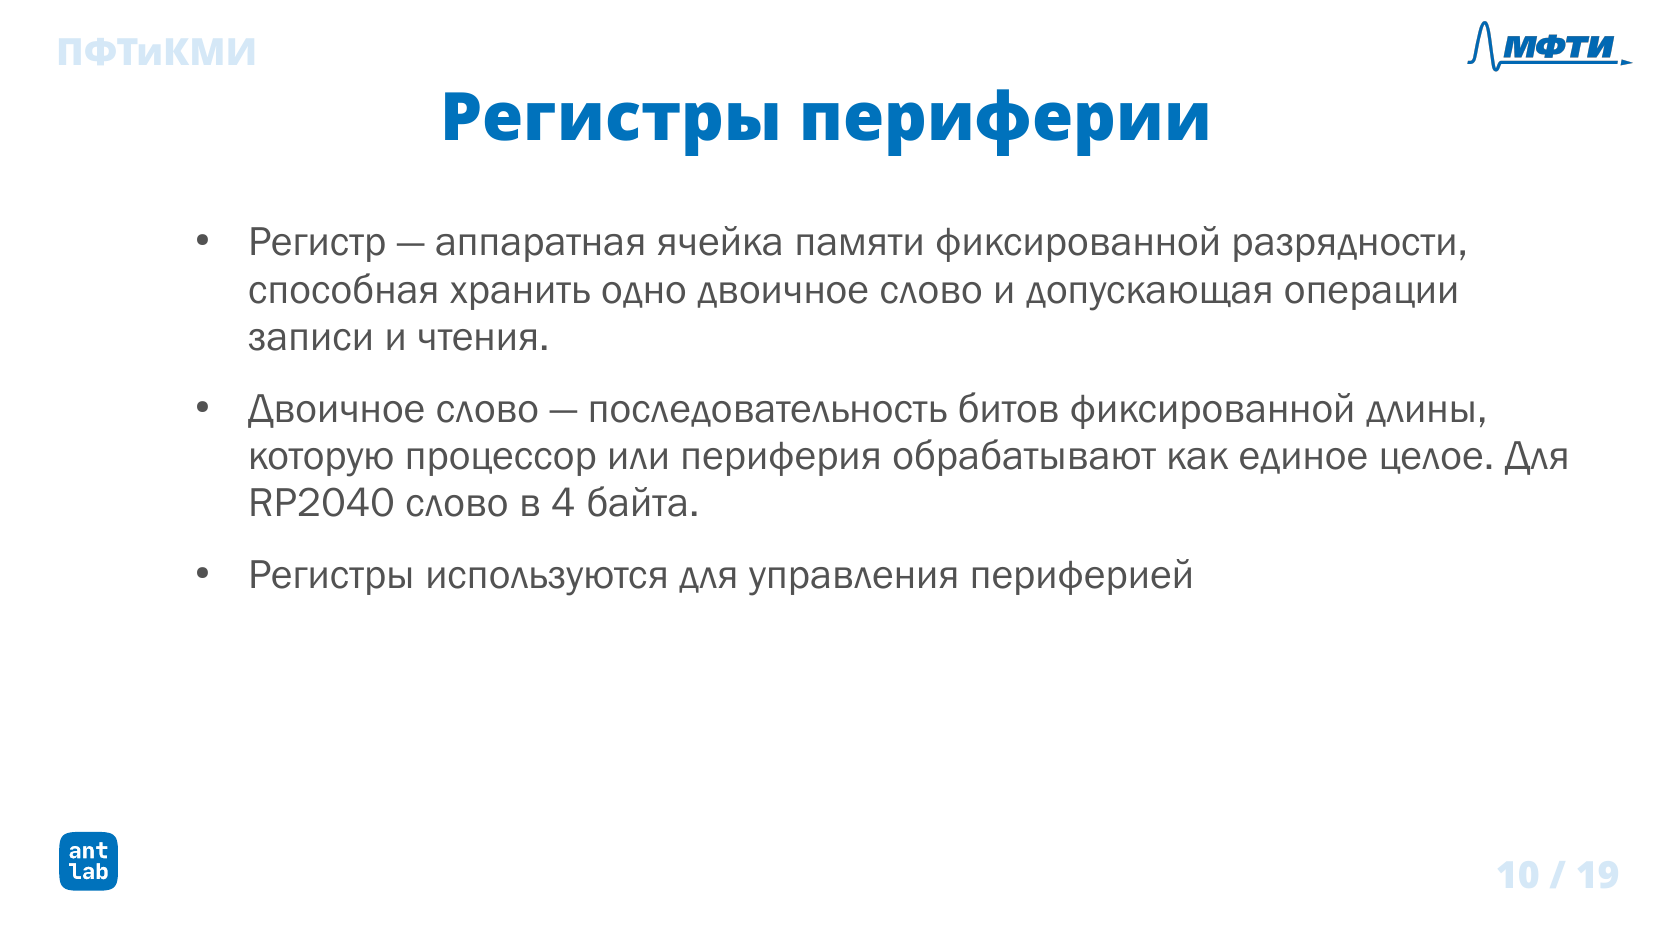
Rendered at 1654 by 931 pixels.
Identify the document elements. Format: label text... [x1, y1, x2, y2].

list Регистр — аппаратная ячейка памяти фиксированной разрядности, способная хранить одно двоичное слово и допускающая операции записи и чтения. Двоичное слово — последовательность битов фиксированной длины, которую процессор или периферия обрабатывают как единое целое. Для RP2040 слово в 4 байта. Регистры используются для управления периферией [177, 217, 1571, 758]
picture [1446, 0, 1654, 93]
title Регистры периферии [82, 20, 1571, 209]
